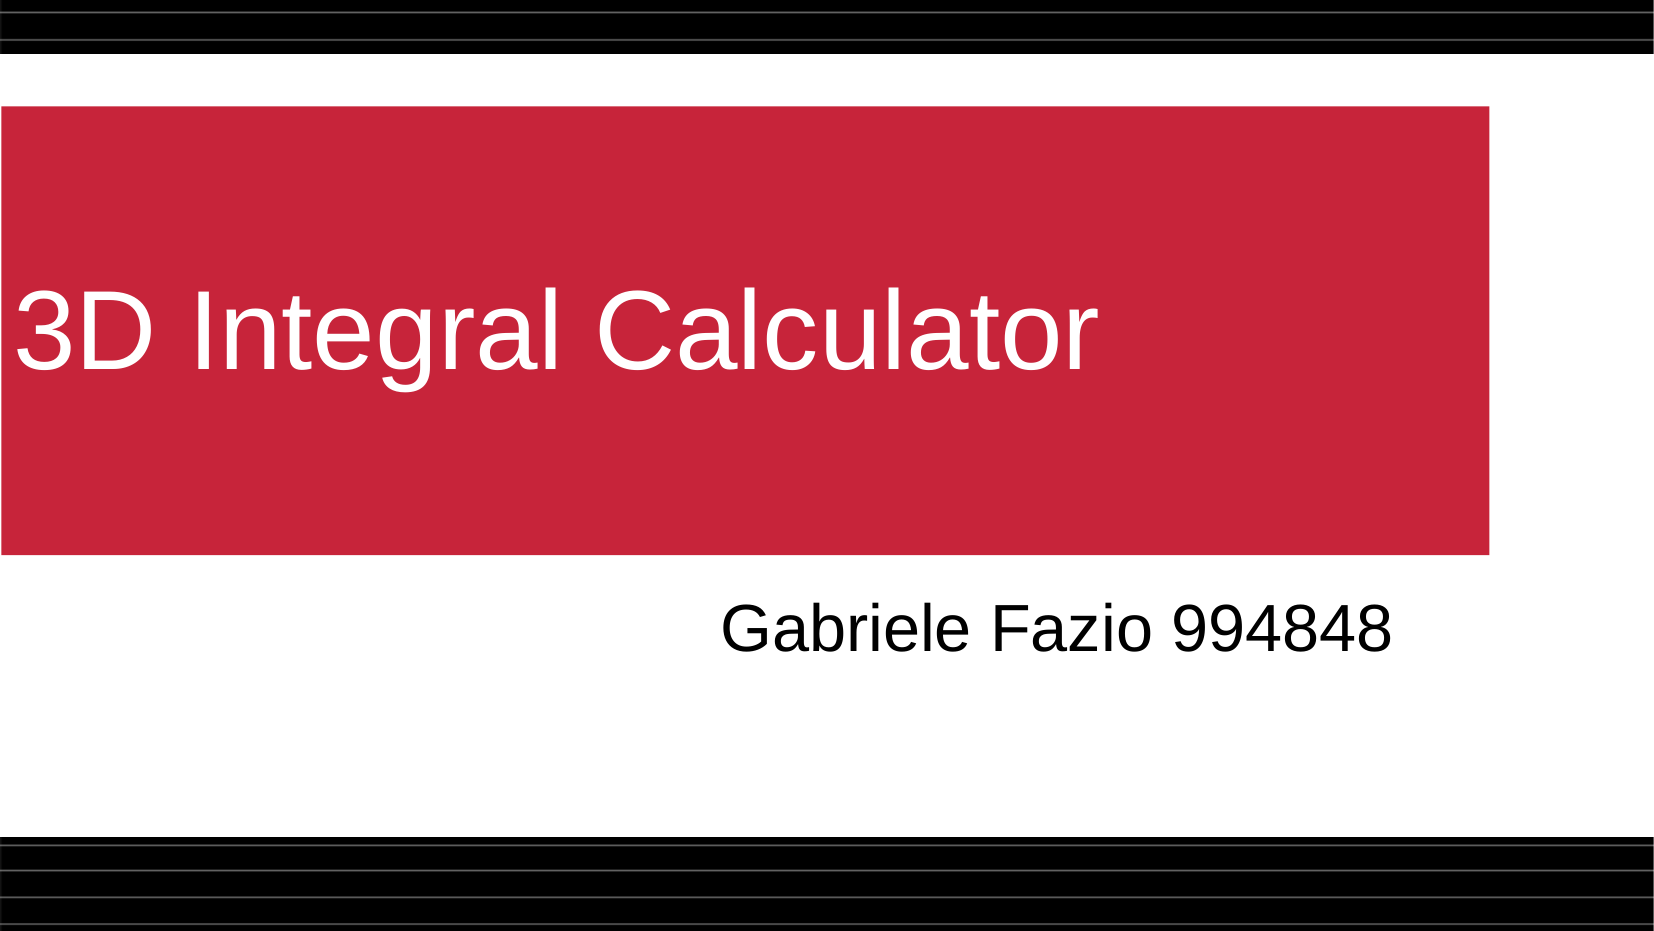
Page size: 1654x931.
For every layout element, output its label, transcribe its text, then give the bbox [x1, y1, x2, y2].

subtitle Gabriele Fazio 994848 [625, 590, 1489, 804]
title 3D Integral Calculator [1, 106, 1490, 556]
picture [0, 837, 1654, 931]
picture [0, 0, 1654, 54]
